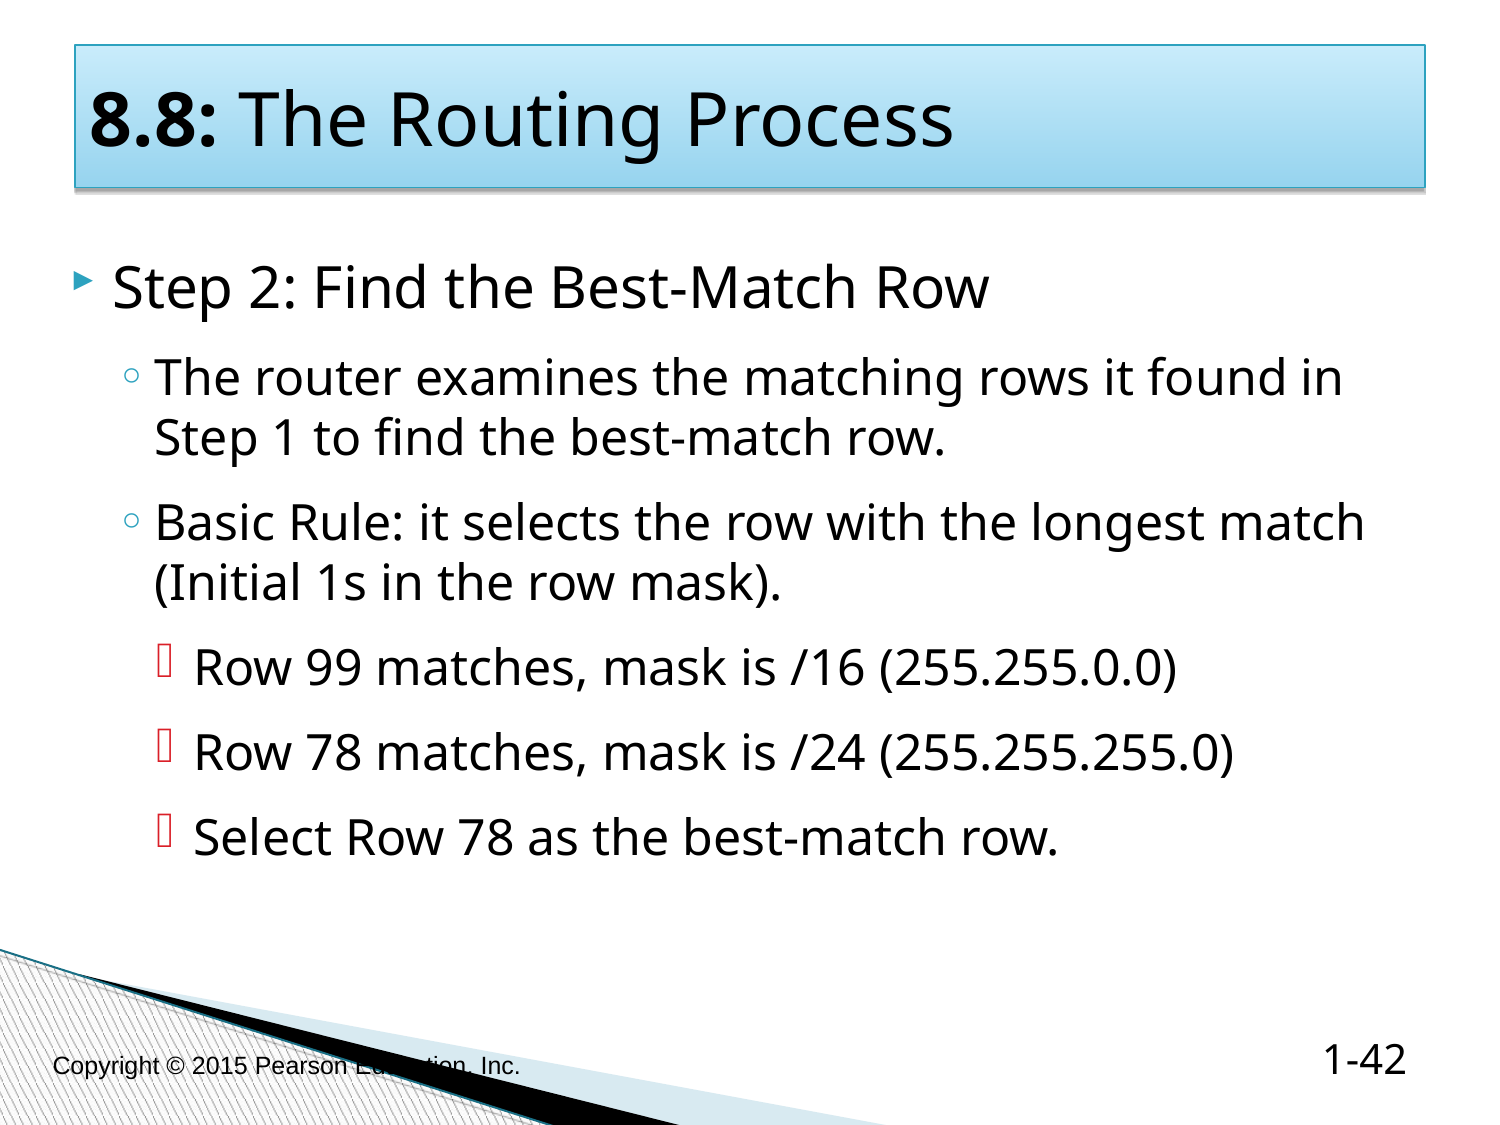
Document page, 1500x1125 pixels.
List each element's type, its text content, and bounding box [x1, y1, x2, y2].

picture [0, 952, 543, 1125]
slide_number 1-<number> [1287, 1037, 1423, 1098]
footer Copyright © 2015 Pearson Education, Inc. [37, 1040, 550, 1088]
list Step 2: Find the Best-Match Row The router examines the matching rows it found in Step 1 to find the best-match row. Basic Rule: it selects the row with the longest match (Initial 1s in the row mask). Row 99 matches, mask is /16 (255.255.0.0) Row 78 matches, mask is /24 (255.255.255.0) Select Row 78 as the best-match row. [37, 242, 1463, 986]
title 8.8: The Routing Process [75, 45, 1425, 188]
